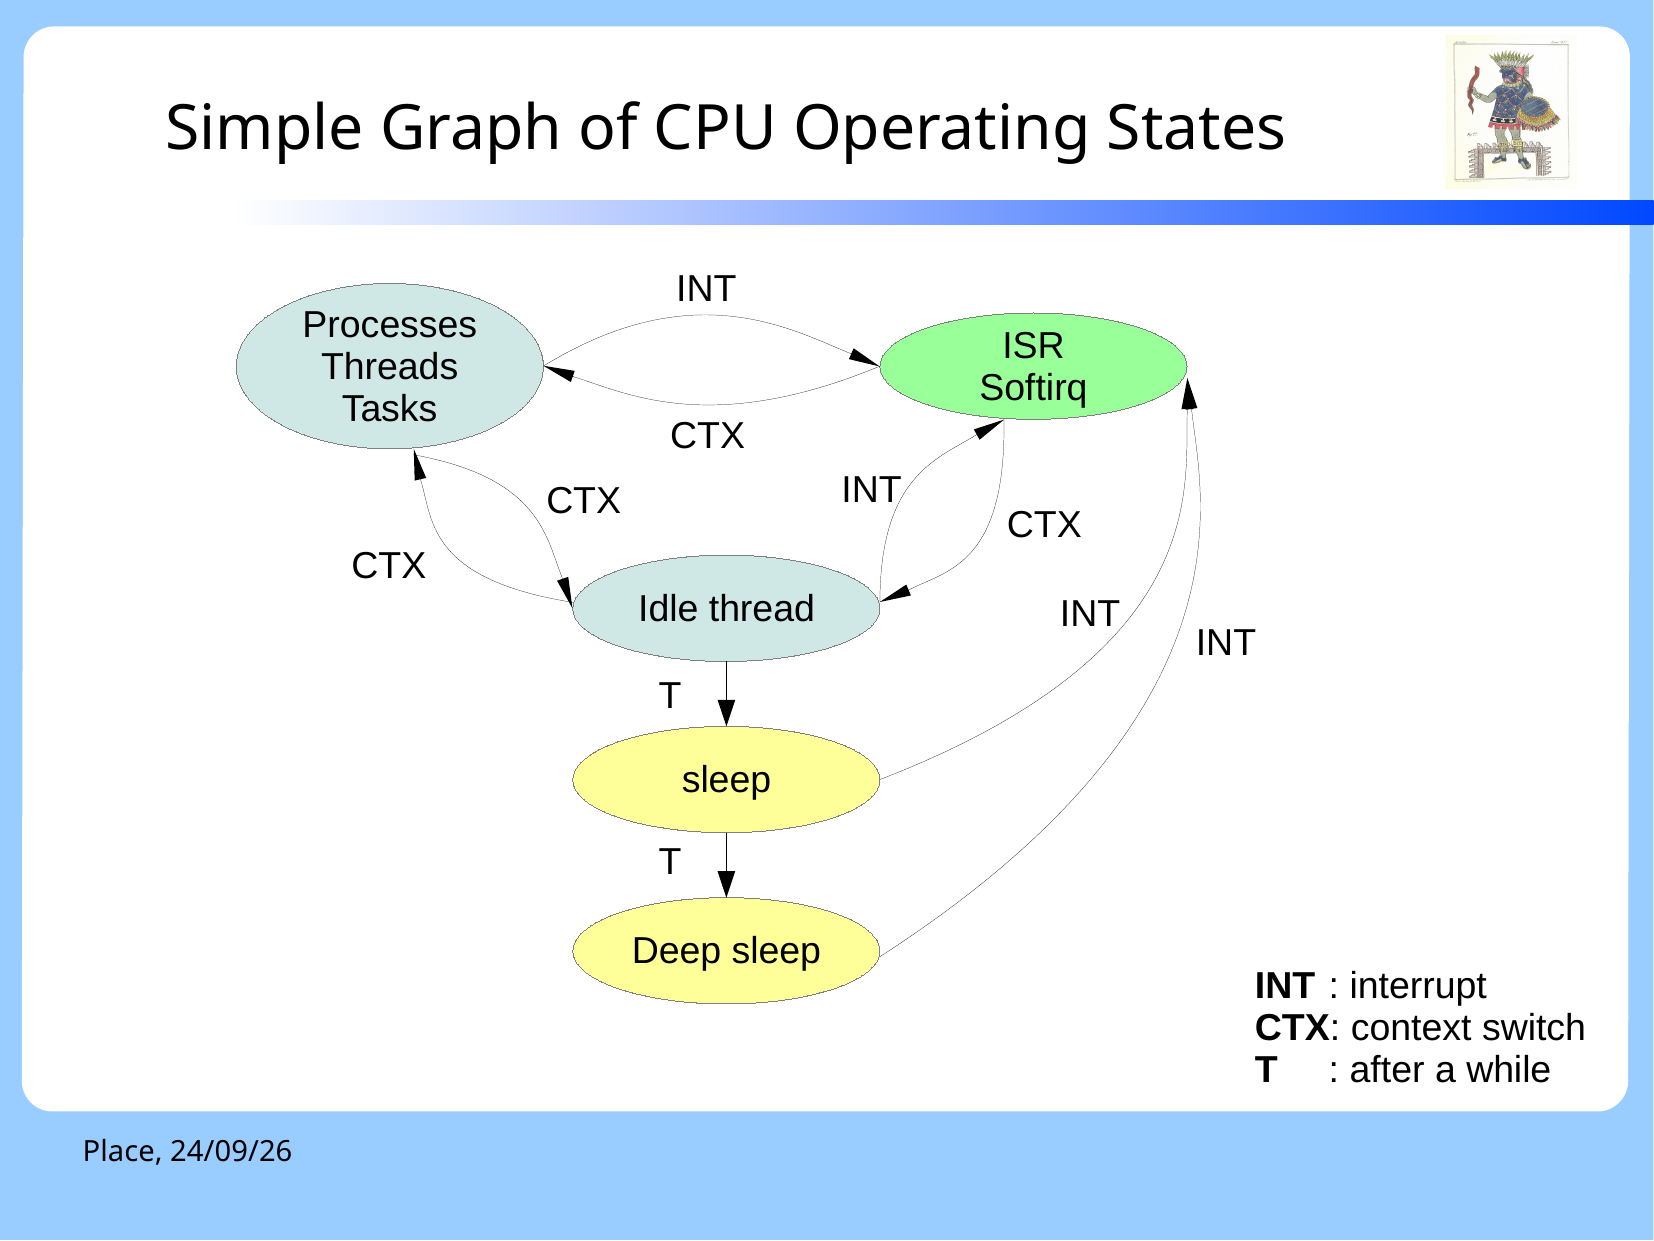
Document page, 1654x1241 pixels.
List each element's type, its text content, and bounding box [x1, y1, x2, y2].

text_box T [643, 667, 697, 725]
text_box CTX [992, 496, 1097, 553]
text_box Processes Threads Tasks [236, 283, 544, 449]
picture [1446, 35, 1577, 189]
text_box Idle thread [572, 555, 880, 662]
text_box INT [661, 259, 752, 317]
text_box INT [826, 460, 917, 518]
text_box INT : interrupt CTX: context switch T : after a while [1240, 956, 1602, 1098]
text_box sleep [572, 726, 880, 833]
text_box CTX [336, 537, 442, 595]
text_box Deep sleep [572, 897, 880, 1004]
text_box CTX [531, 472, 637, 530]
text_box T [643, 832, 697, 890]
title Simple Graph of CPU Operating States [82, 49, 1371, 201]
text_box INT [1181, 614, 1272, 671]
text_box CTX [655, 407, 761, 465]
text_box ISR Softirq [879, 312, 1188, 420]
text_box INT [1045, 584, 1136, 642]
